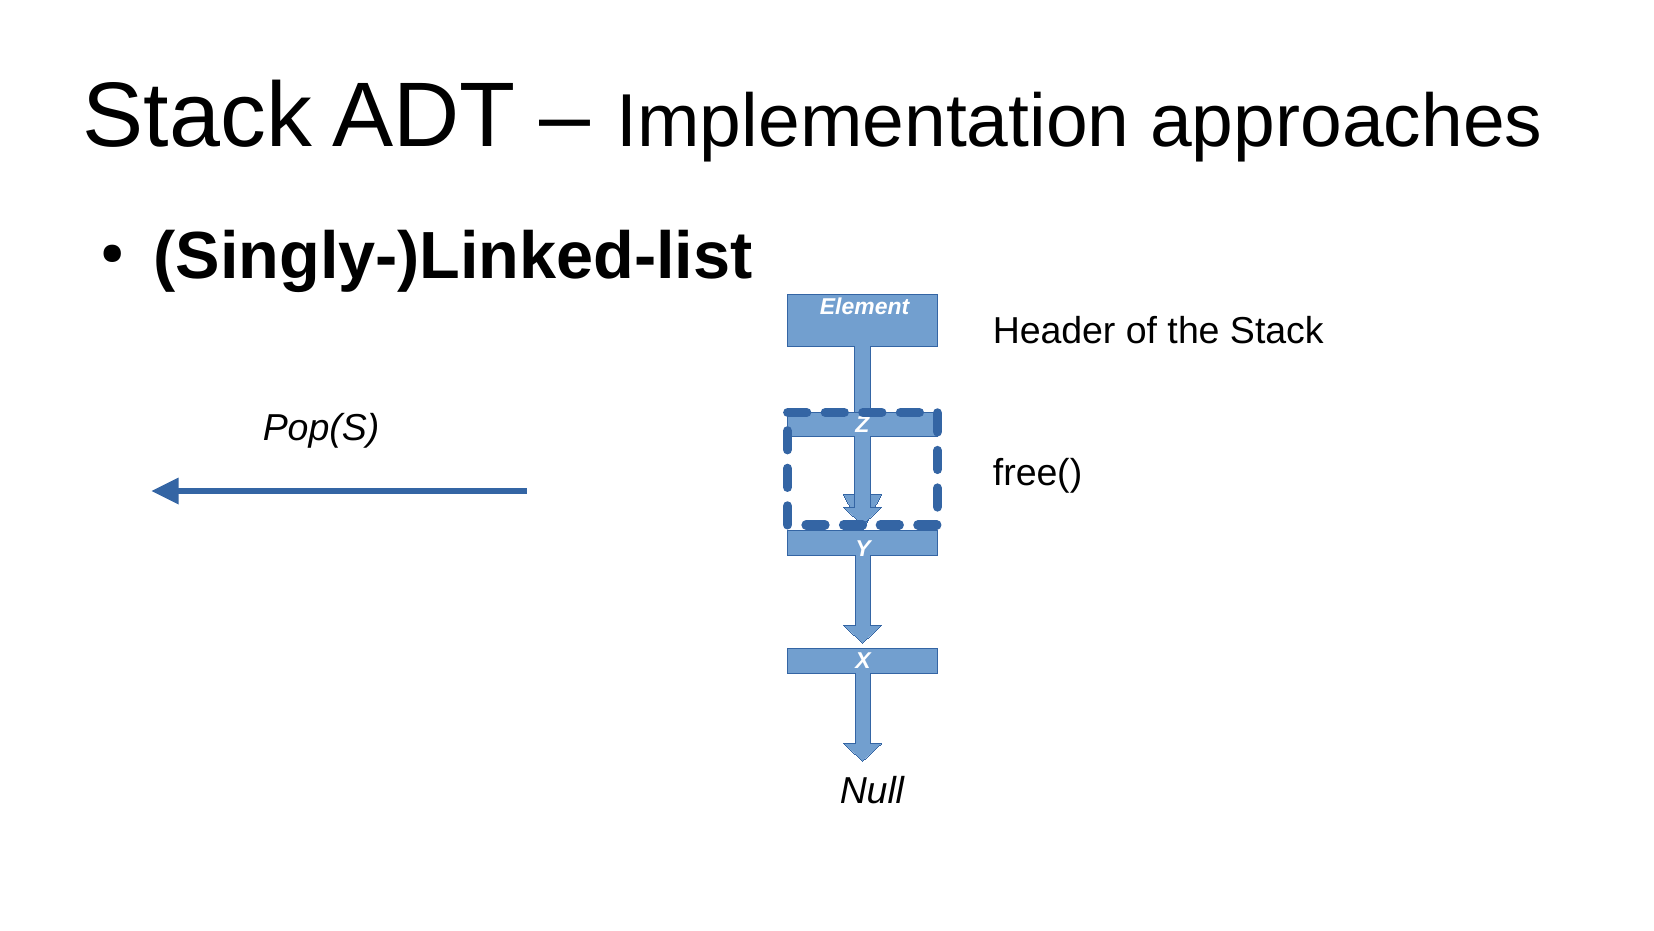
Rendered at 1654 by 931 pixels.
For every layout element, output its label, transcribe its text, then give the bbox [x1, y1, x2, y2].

text_box Null [825, 761, 920, 819]
text_box [843, 682, 882, 762]
text_box [843, 445, 882, 523]
text_box free() [978, 443, 1098, 501]
title Stack ADT – Implementation approaches [82, 37, 1571, 193]
text_box [843, 569, 882, 640]
text_box Y [840, 528, 991, 569]
text_box Element [805, 286, 956, 327]
text_box [787, 294, 938, 404]
text_box Z [840, 404, 991, 445]
text_box [787, 412, 840, 437]
text_box [787, 648, 840, 674]
text_box Header of the Stack [978, 301, 1340, 359]
text_box [787, 530, 840, 556]
text_box X [840, 640, 991, 682]
list (Singly-)Linked-list [82, 217, 1571, 758]
text_box Pop(S) [248, 398, 395, 456]
